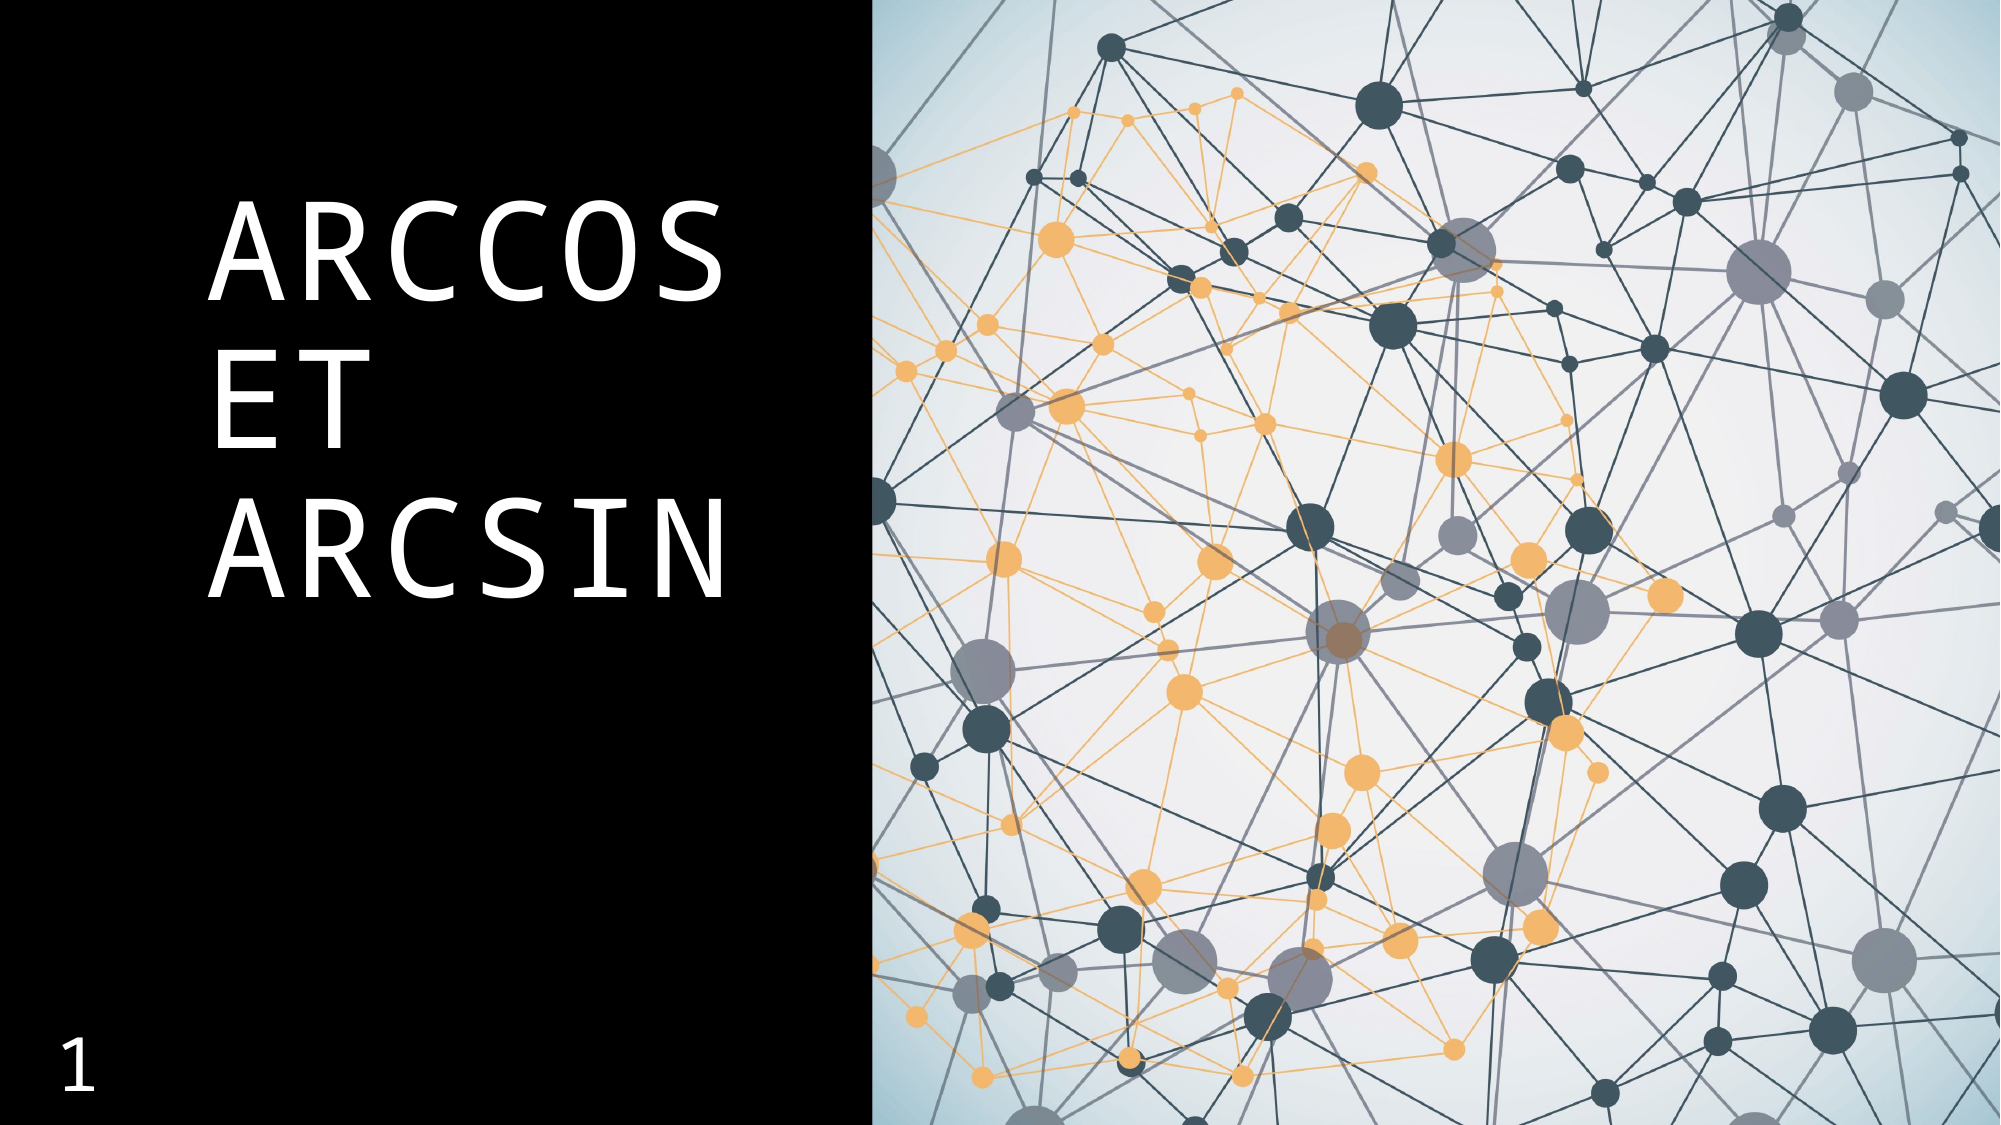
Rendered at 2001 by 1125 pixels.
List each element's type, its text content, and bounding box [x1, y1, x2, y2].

picture [872, 0, 2000, 1125]
title Arccos et Arcs​in [190, 174, 1374, 683]
text_box [0, 0, 872, 1125]
text_box <number> [40, 1003, 433, 1107]
